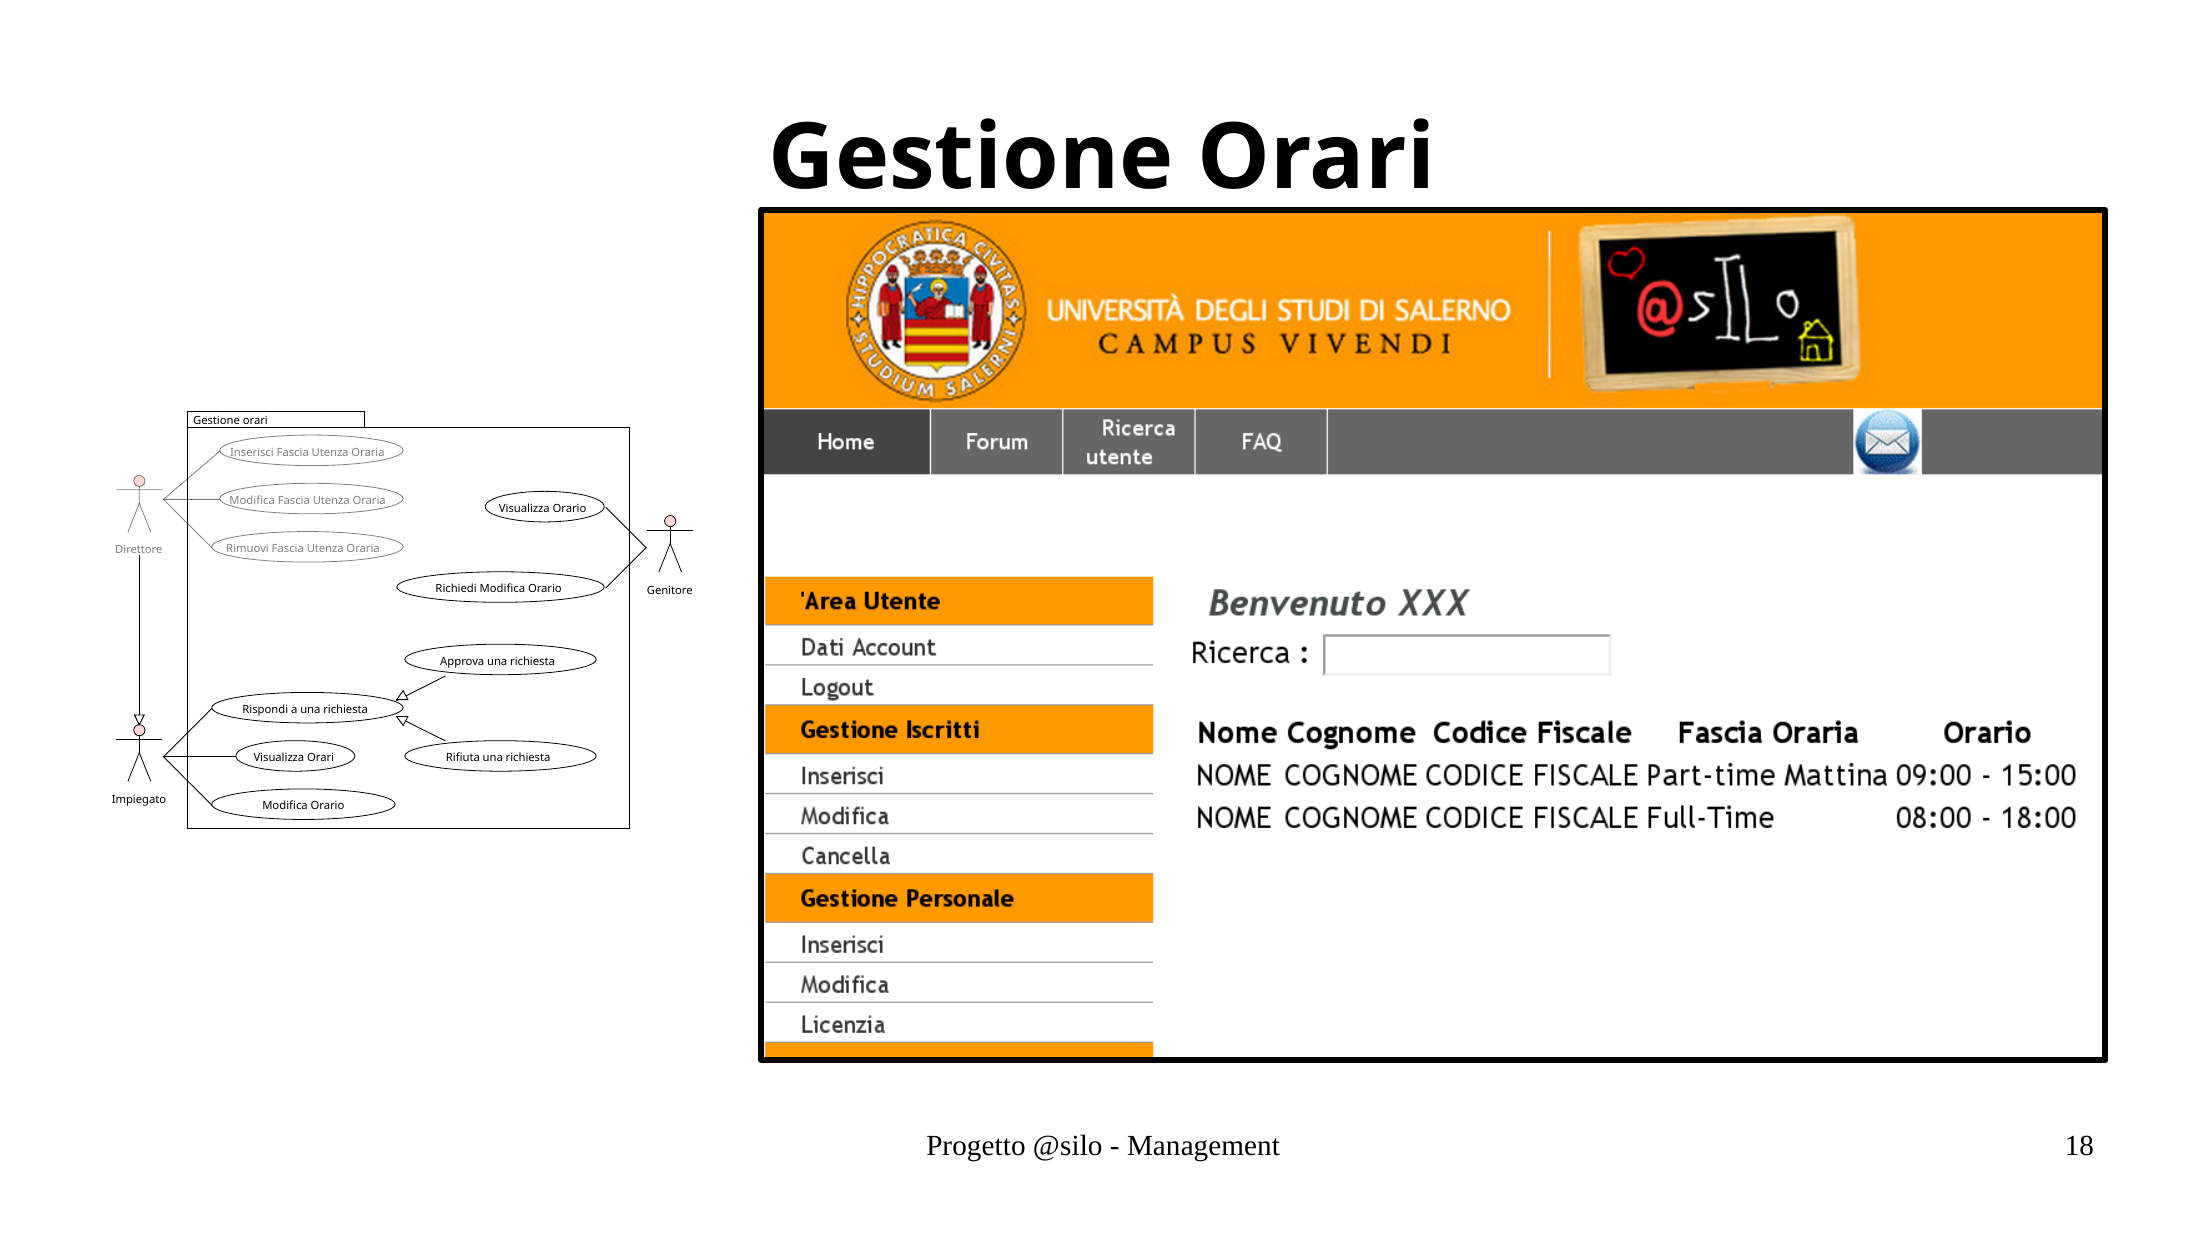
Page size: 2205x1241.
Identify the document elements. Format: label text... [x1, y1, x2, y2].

title Gestione Orari [110, 49, 2095, 257]
picture [82, 394, 727, 846]
picture [764, 212, 2103, 1058]
